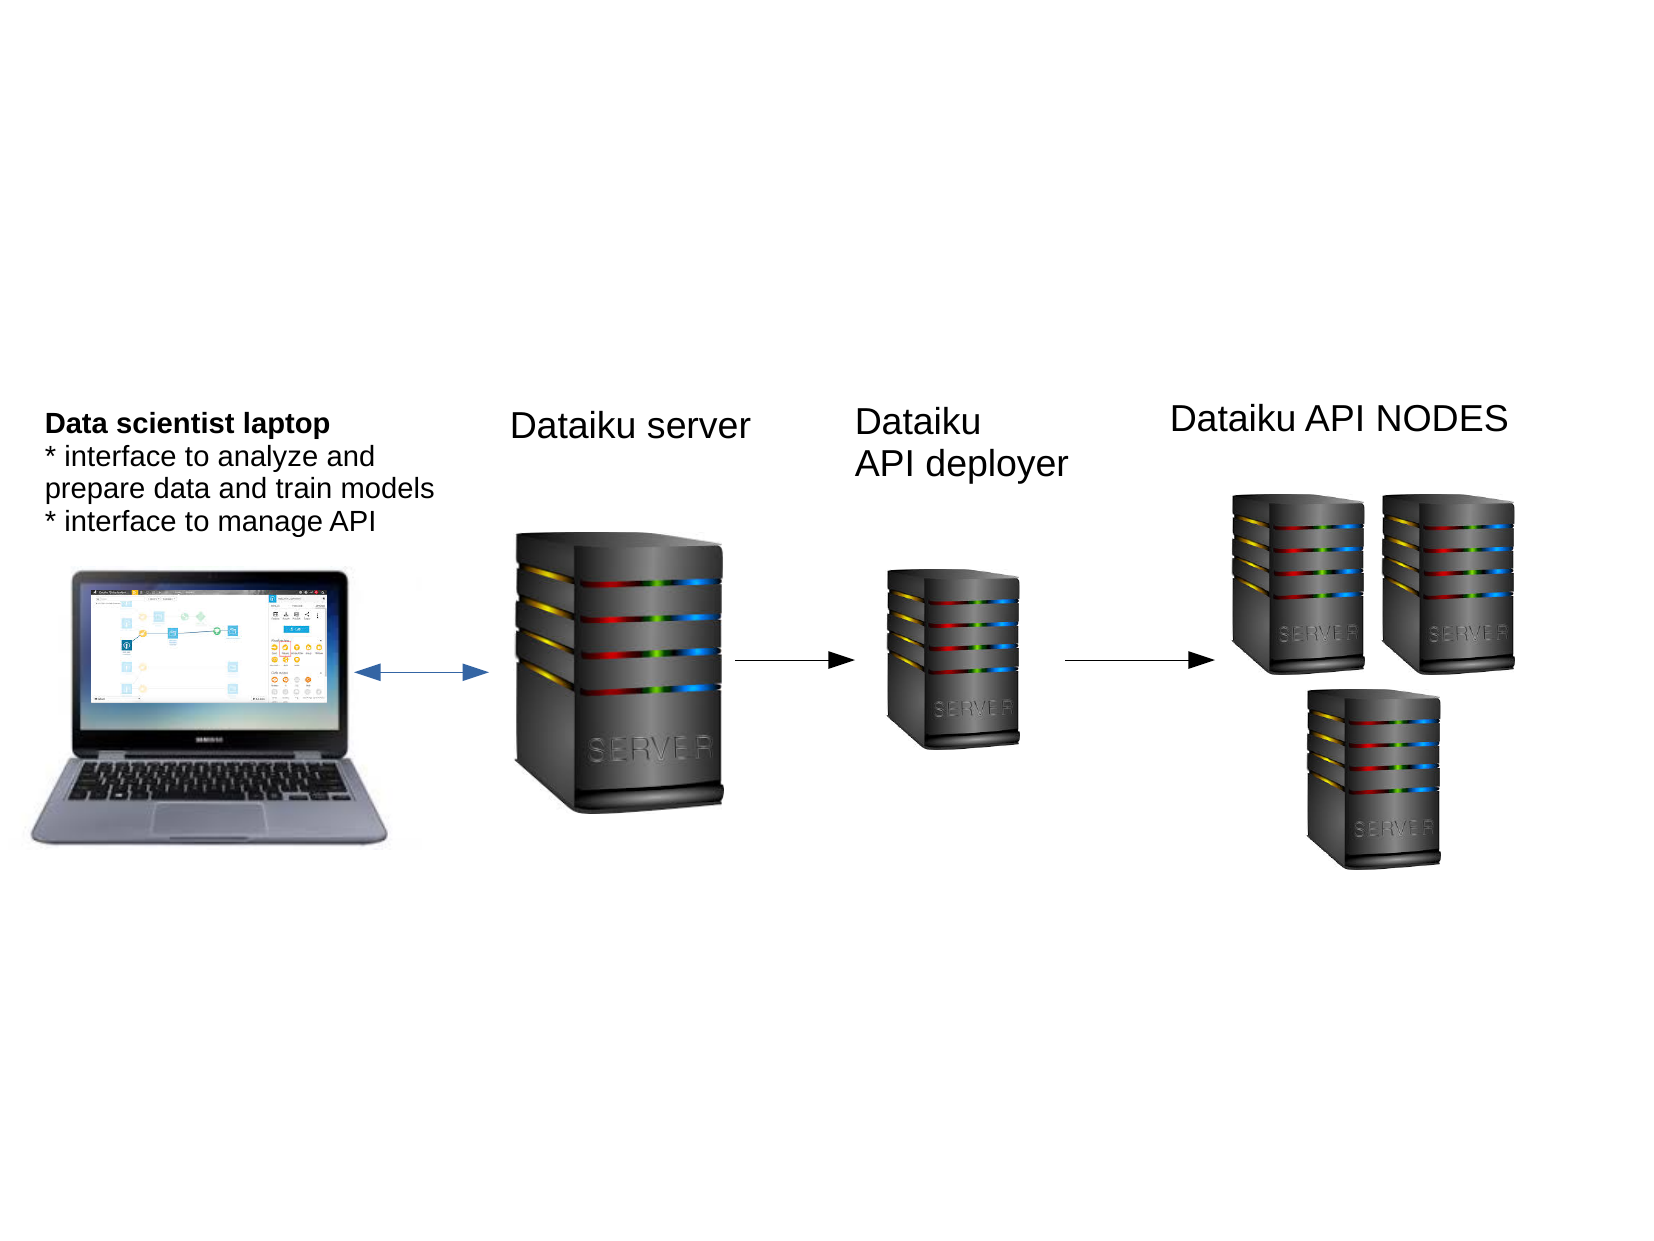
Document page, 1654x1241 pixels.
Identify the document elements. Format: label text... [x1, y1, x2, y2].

picture [0, 566, 422, 850]
text_box Data scientist laptop * interface to analyze and prepare data and train models * interface to manage API [30, 399, 469, 583]
picture [885, 569, 1020, 751]
picture [1380, 494, 1515, 676]
picture [1305, 689, 1441, 871]
picture [513, 532, 724, 814]
text_box Dataiku API deployer [840, 393, 1126, 492]
text_box Dataiku API NODES [1155, 390, 1606, 489]
text_box Dataiku server [495, 396, 826, 496]
picture [1230, 494, 1365, 676]
